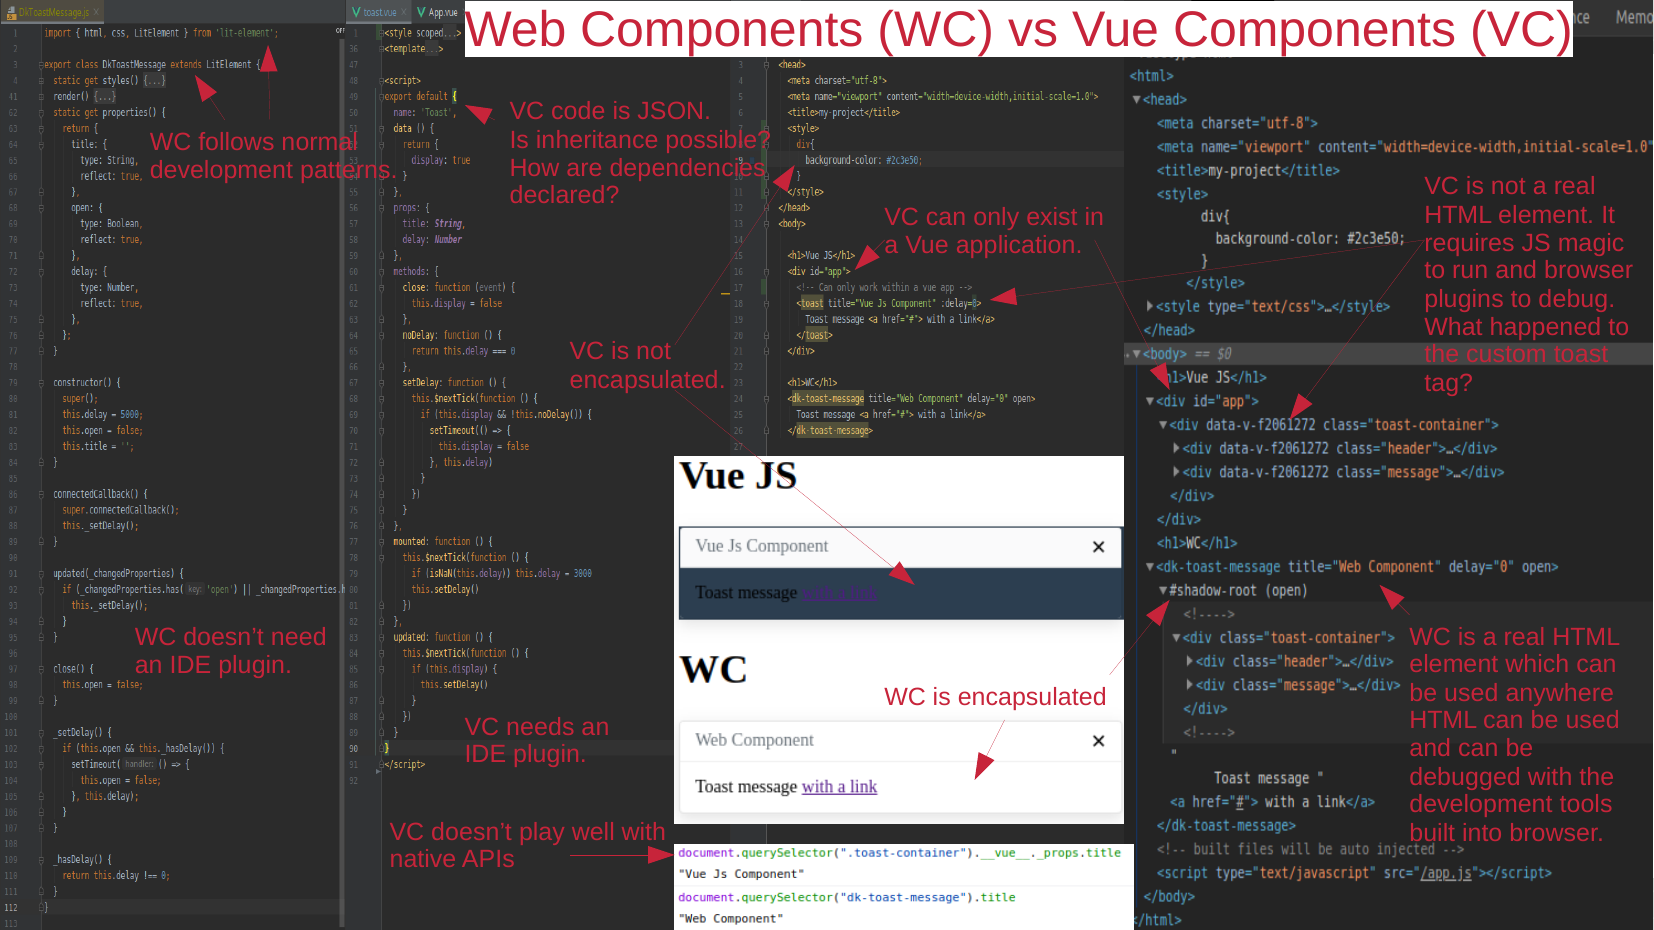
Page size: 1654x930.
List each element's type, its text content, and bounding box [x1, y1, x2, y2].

text_box WC follows normal development patterns. [134, 119, 435, 303]
text_box VC is not encapsulated. [554, 329, 751, 457]
text_box WC is encapsulated [869, 674, 1170, 746]
text_box VC doesn’t play well with native APIs [374, 809, 705, 909]
text_box VC code is JSON. Is inheritance possible? How are dependencies declared? [494, 89, 810, 225]
text_box WC doesn’t need an IDE plugin. [120, 615, 376, 691]
text_box VC is not a real HTML element. It requires JS magic to run and browser plugins to debug. What happened to the custom toast tag? [1409, 164, 1653, 404]
text_box VC can only exist in a Vue application. [869, 194, 1125, 294]
text_box WC is a real HTML element which can be used anywhere HTML can be used and can be debugged with the development tools built into browser. [1394, 614, 1650, 854]
text_box Web Components (WC) vs Vue Components (VC) [449, 0, 1590, 121]
text_box VC can only exist in a Vue application. [1041, 283, 1121, 294]
picture [0, 0, 1654, 930]
text_box VC needs an IDE plugin. [449, 704, 630, 776]
